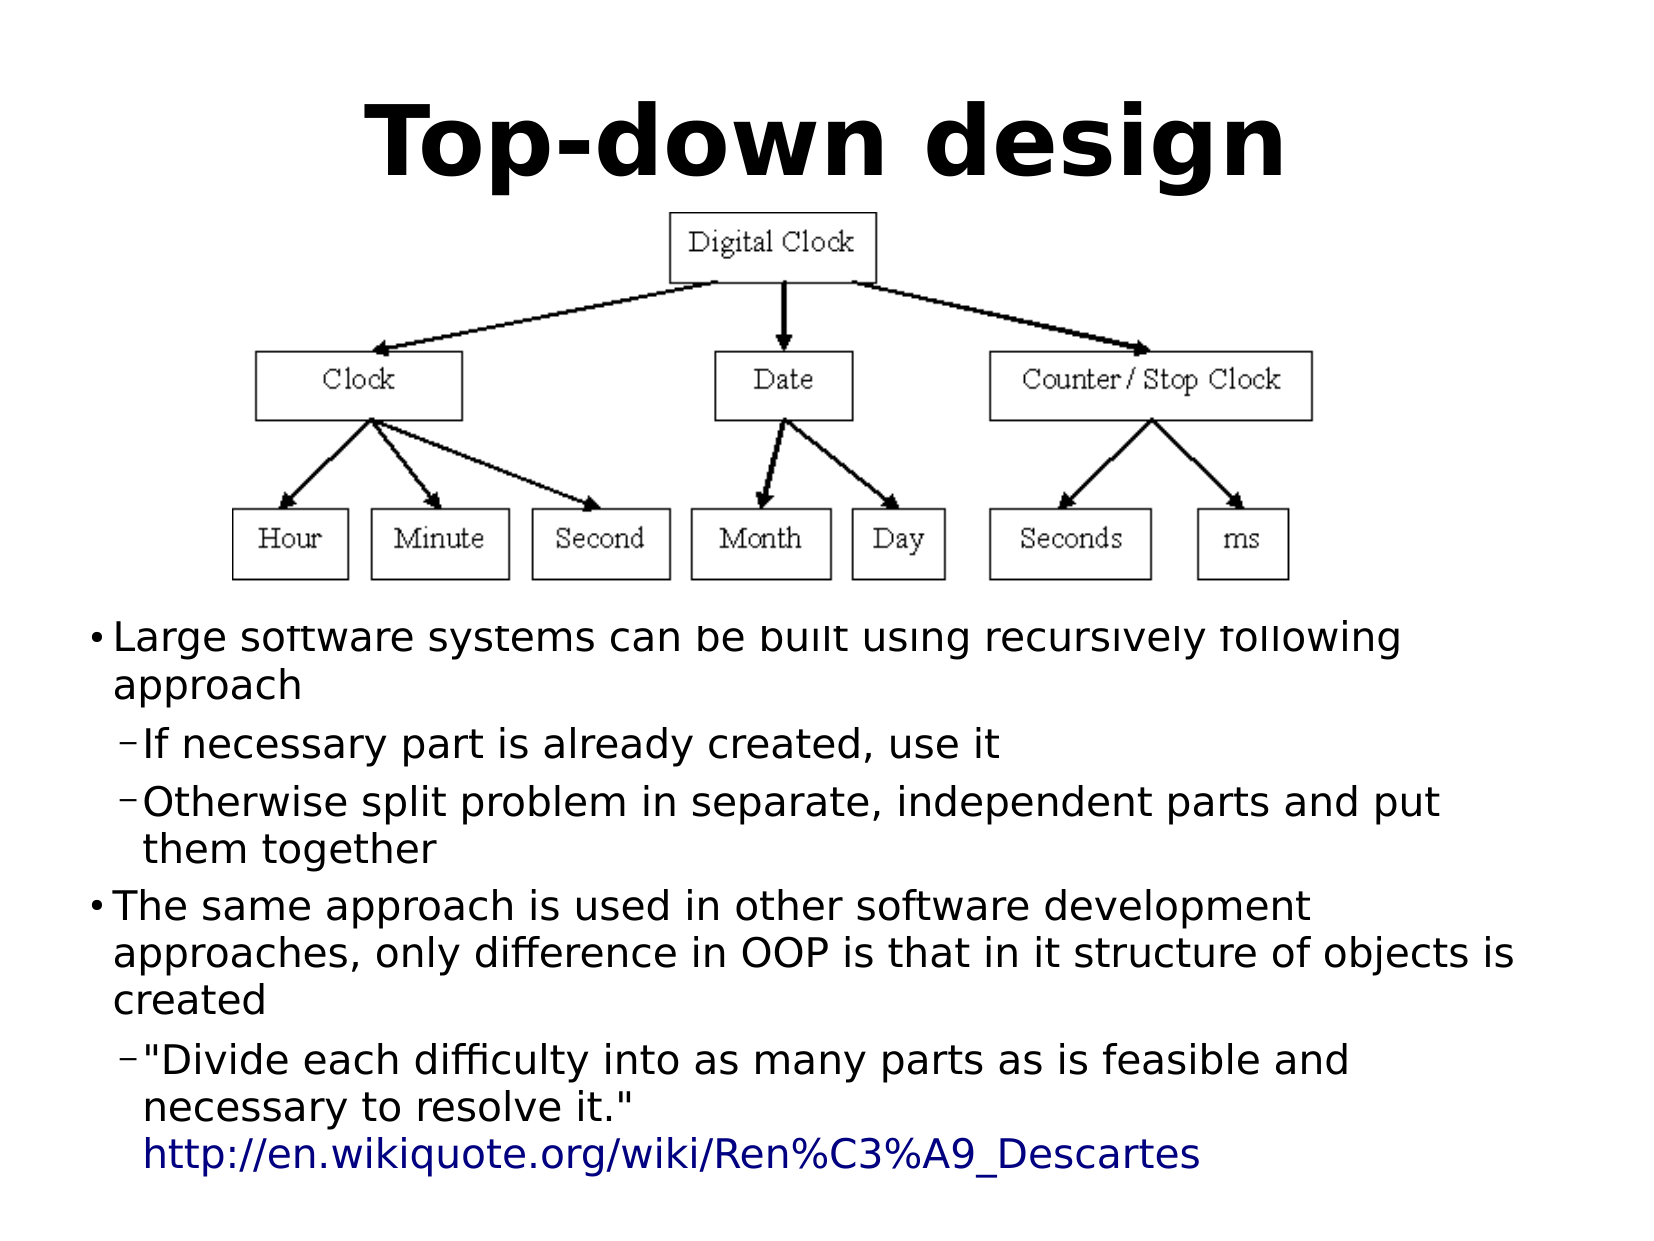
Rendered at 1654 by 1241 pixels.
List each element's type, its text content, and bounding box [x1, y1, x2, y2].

title Top-down design [82, 35, 1571, 249]
picture [232, 212, 1335, 626]
list Large software systems can be built using recursively following approach If necessary part is already created, use it Otherwise split problem in separate, independent parts and put them together The same approach is used in other software development approaches, only difference in OOP is that in it structure of objects is created "Divide each difficulty into as many parts as is feasible and necessary to resolve it." http://en.wikiquote.org/wiki/Ren%C3%A9_Descartes [82, 614, 1538, 1186]
